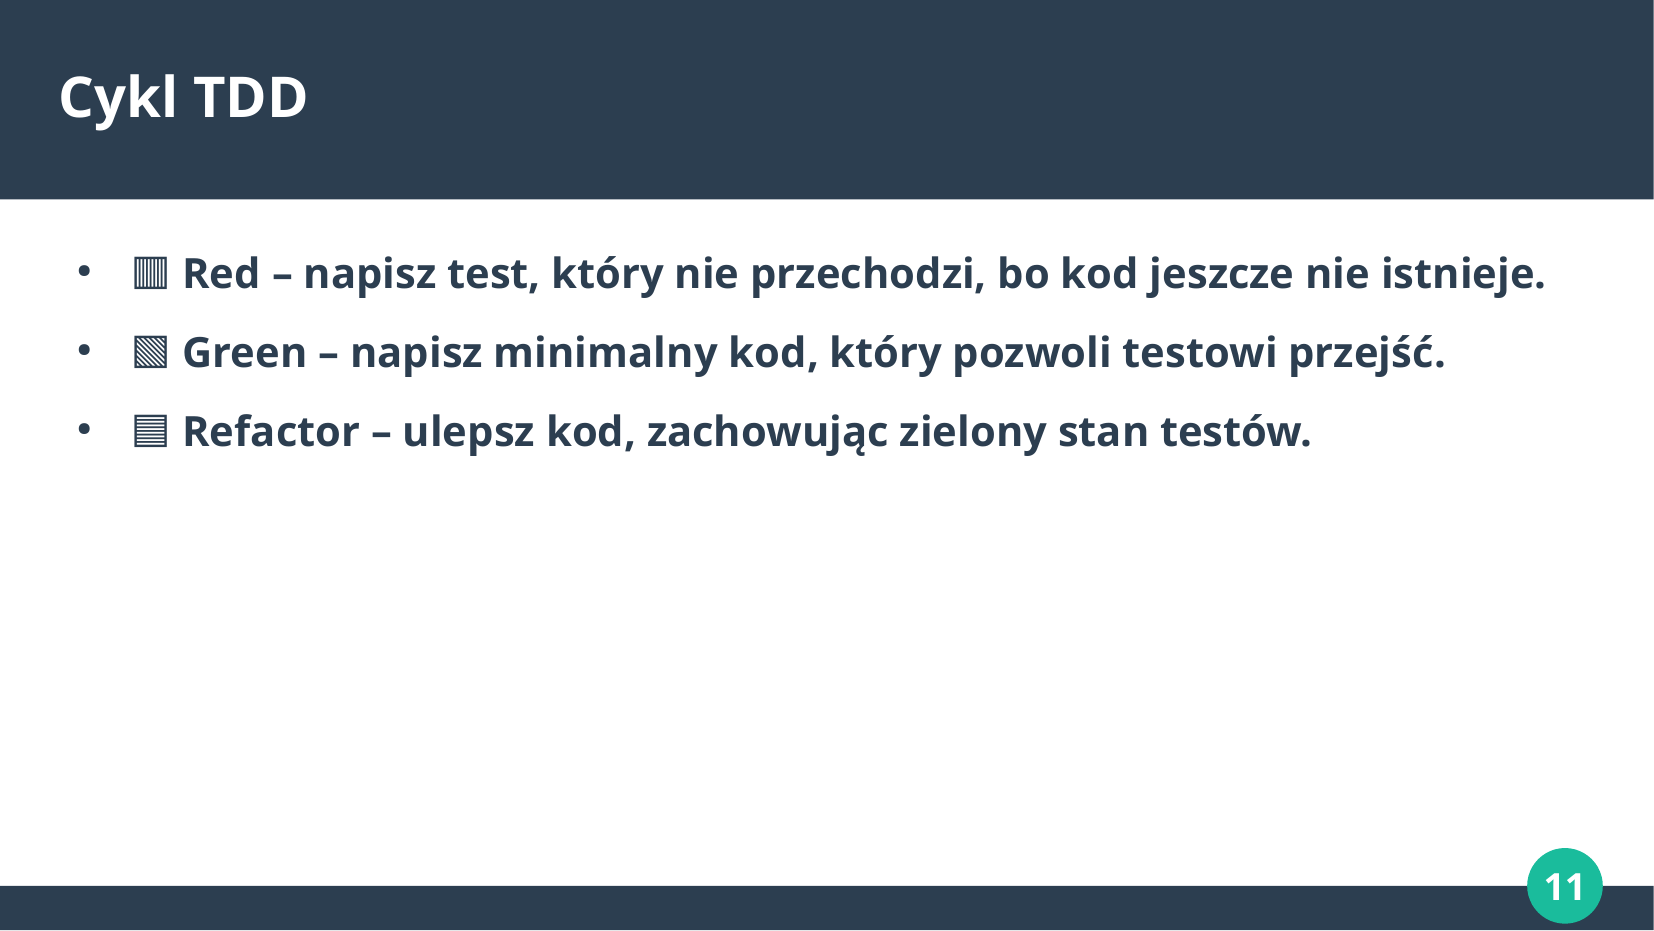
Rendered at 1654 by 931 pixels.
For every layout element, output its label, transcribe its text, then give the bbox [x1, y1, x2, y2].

list 🟥 Red – napisz test, który nie przechodzi, bo kod jeszcze nie istnieje. 🟩 Green – napisz minimalny kod, który pozwoli testowi przejść. 🟦 Refactor – ulepsz kod, zachowując zielony stan testów. [59, 243, 1595, 864]
title Cykl TDD [59, 37, 1595, 156]
